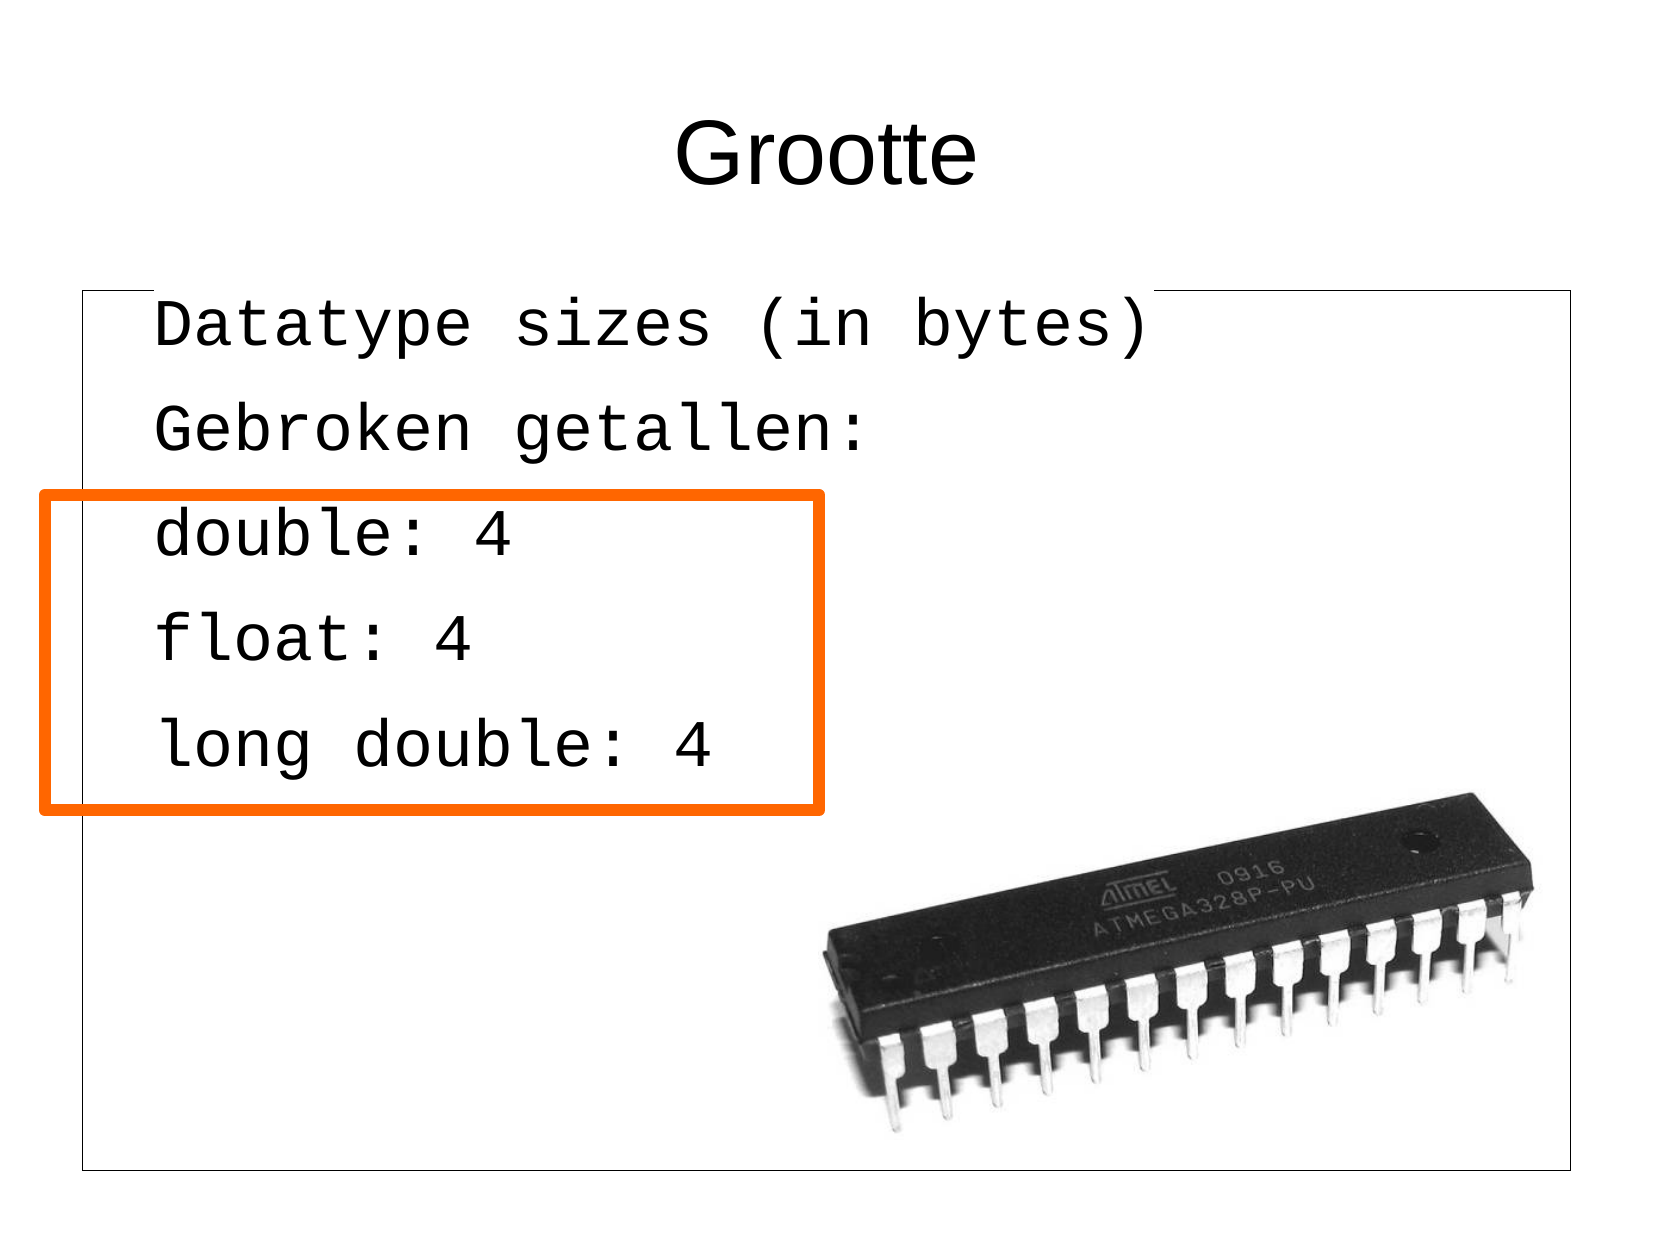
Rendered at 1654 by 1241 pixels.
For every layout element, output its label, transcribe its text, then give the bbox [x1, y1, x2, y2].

title Grootte [82, 49, 1571, 257]
picture [818, 779, 1545, 1140]
list Datatype sizes (in bytes) Gebroken getallen: double: 4 float: 4 long double: 4 [82, 290, 1571, 1171]
text_box [44, 495, 819, 811]
